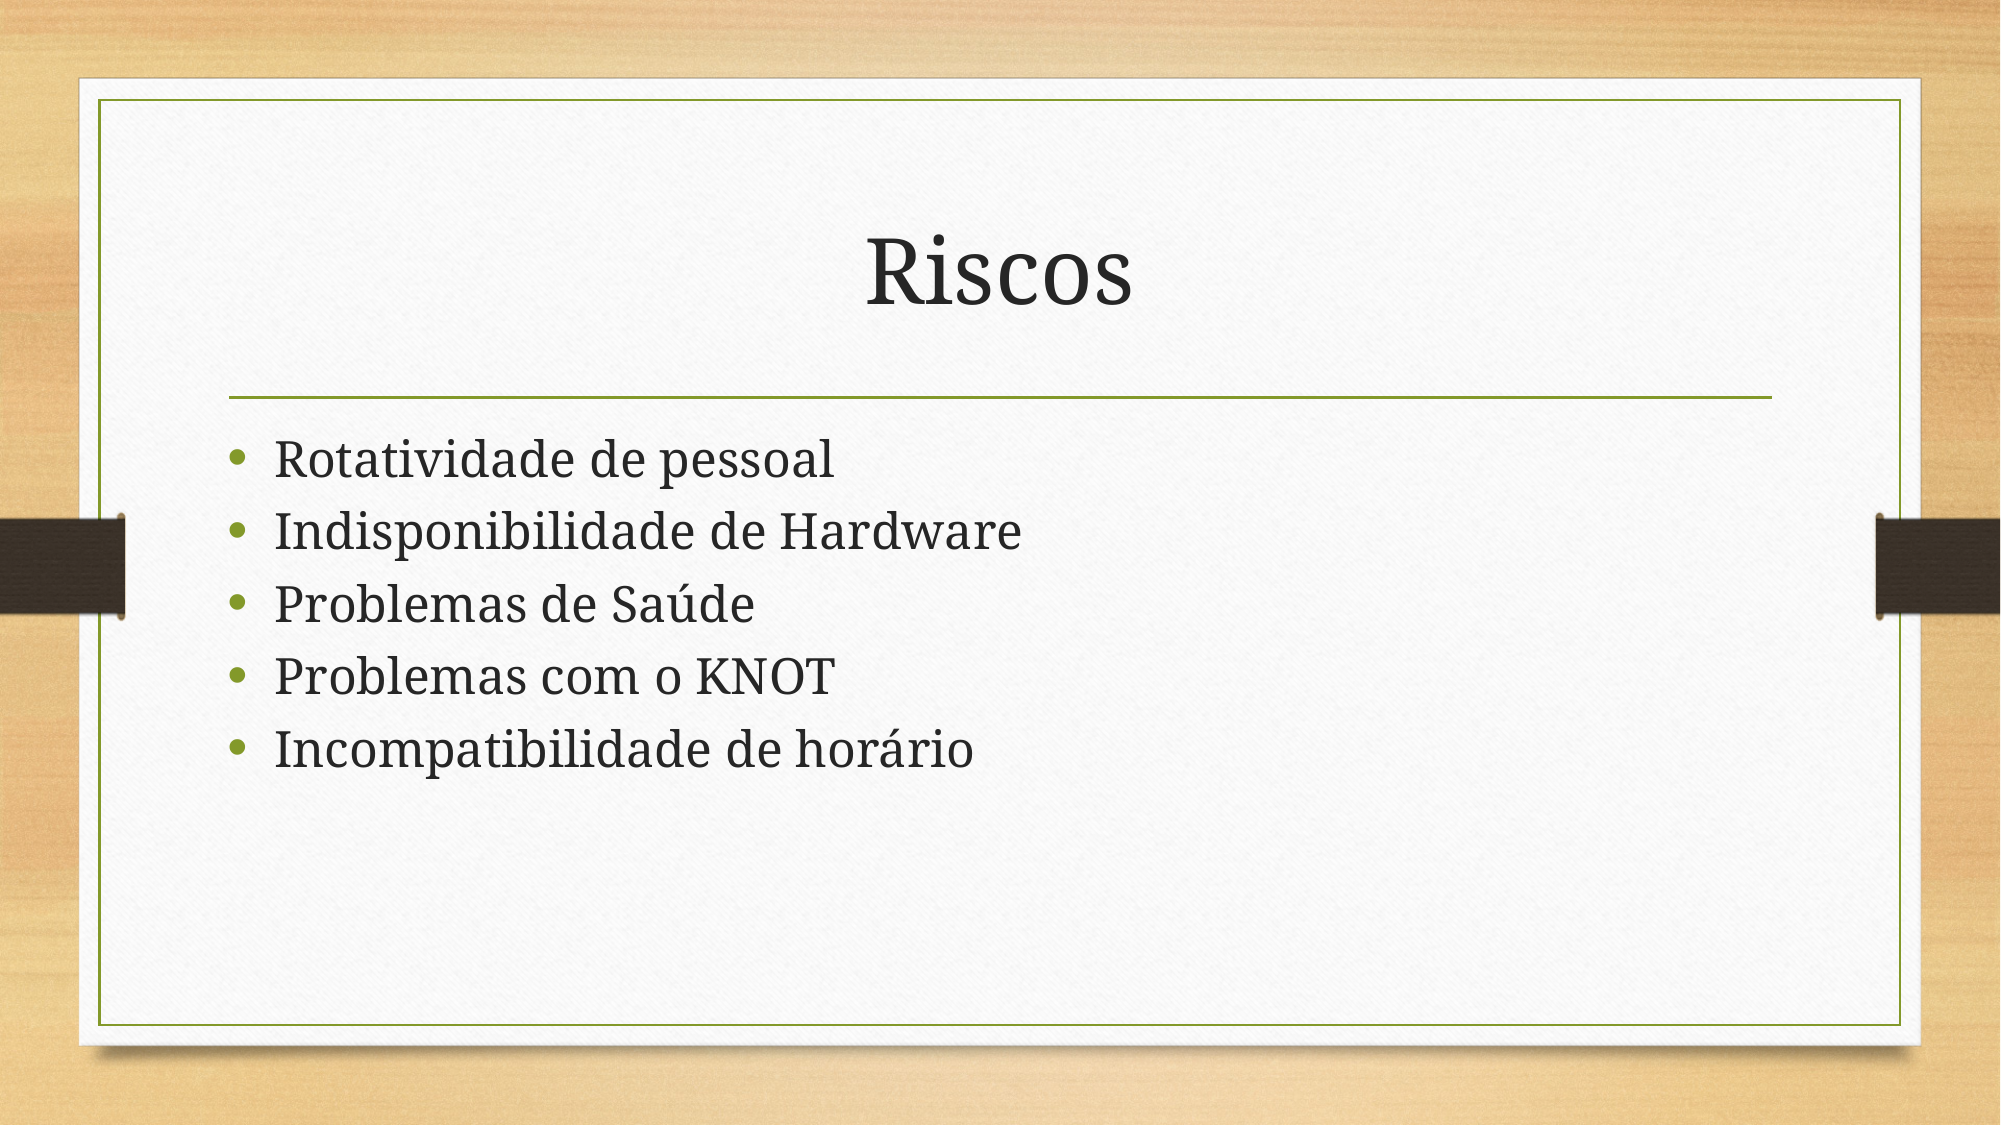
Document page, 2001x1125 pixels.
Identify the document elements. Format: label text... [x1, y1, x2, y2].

list Rotatividade de pessoal Indisponibilidade de Hardware Problemas de Saúde Problemas com o KNOT Incompatibilidade de horário [212, 419, 1788, 964]
title Riscos [212, 161, 1788, 376]
